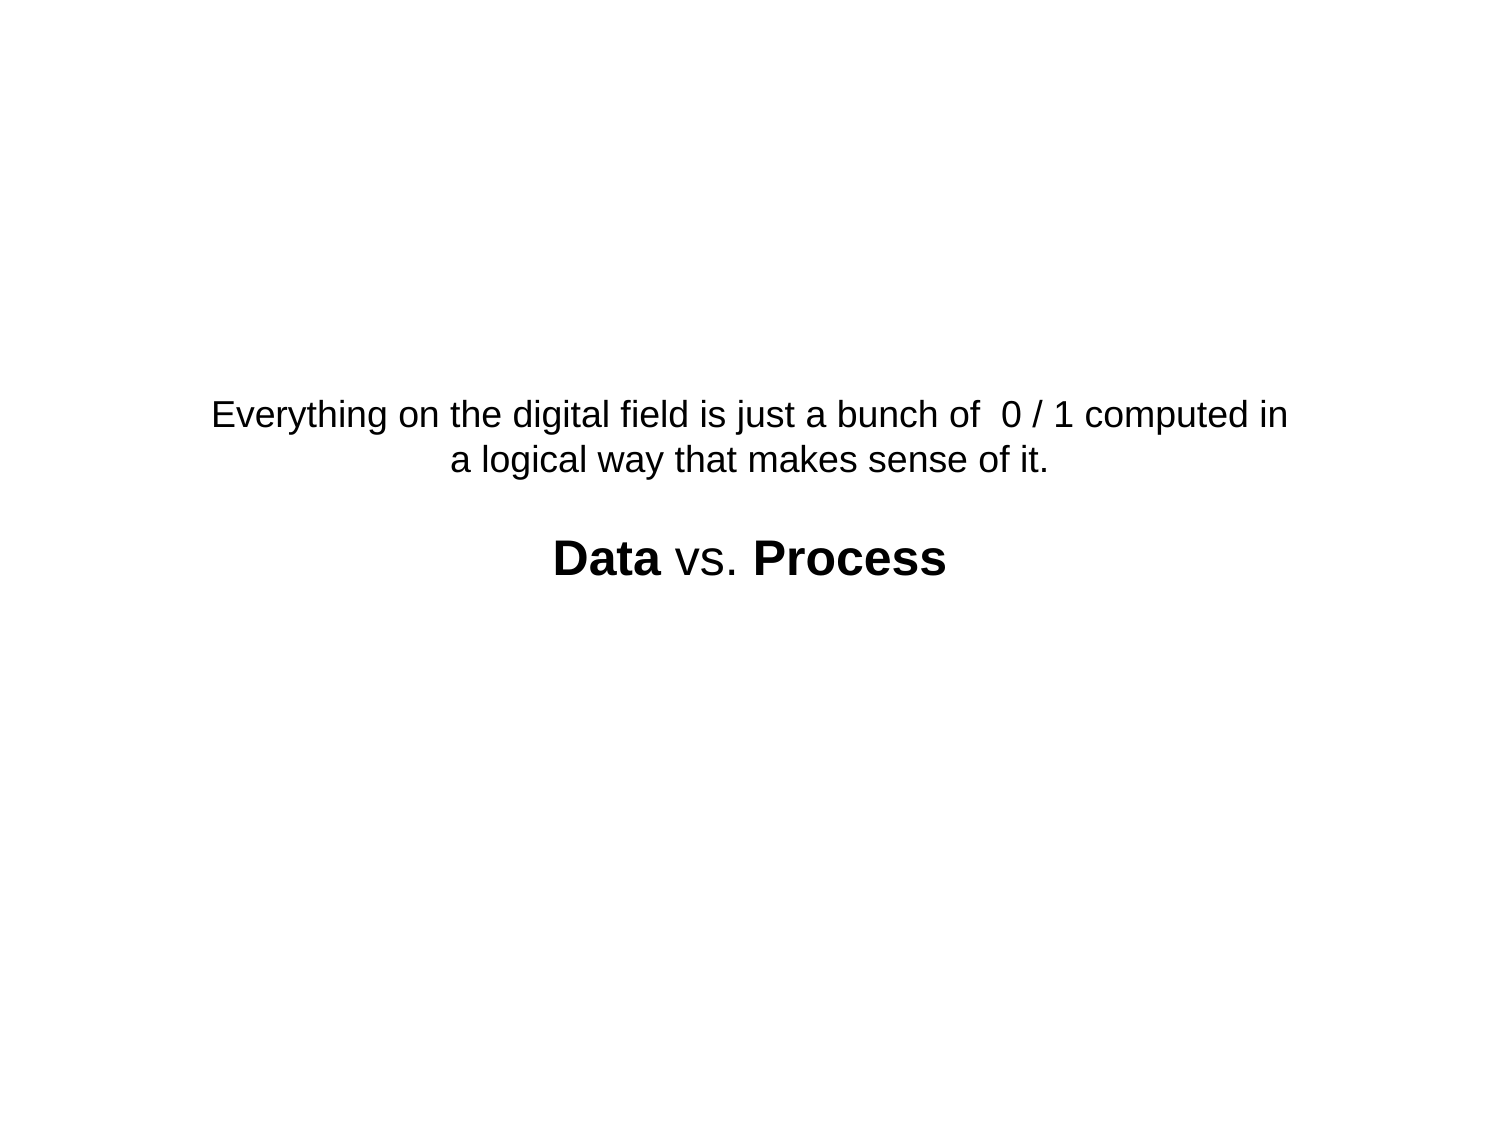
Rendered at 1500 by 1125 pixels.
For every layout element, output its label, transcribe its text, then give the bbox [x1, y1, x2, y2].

text_box Everything on the digital field is just a bunch of 0 / 1 computed in a logical way that makes sense of it. Data vs. Process [187, 375, 1313, 750]
